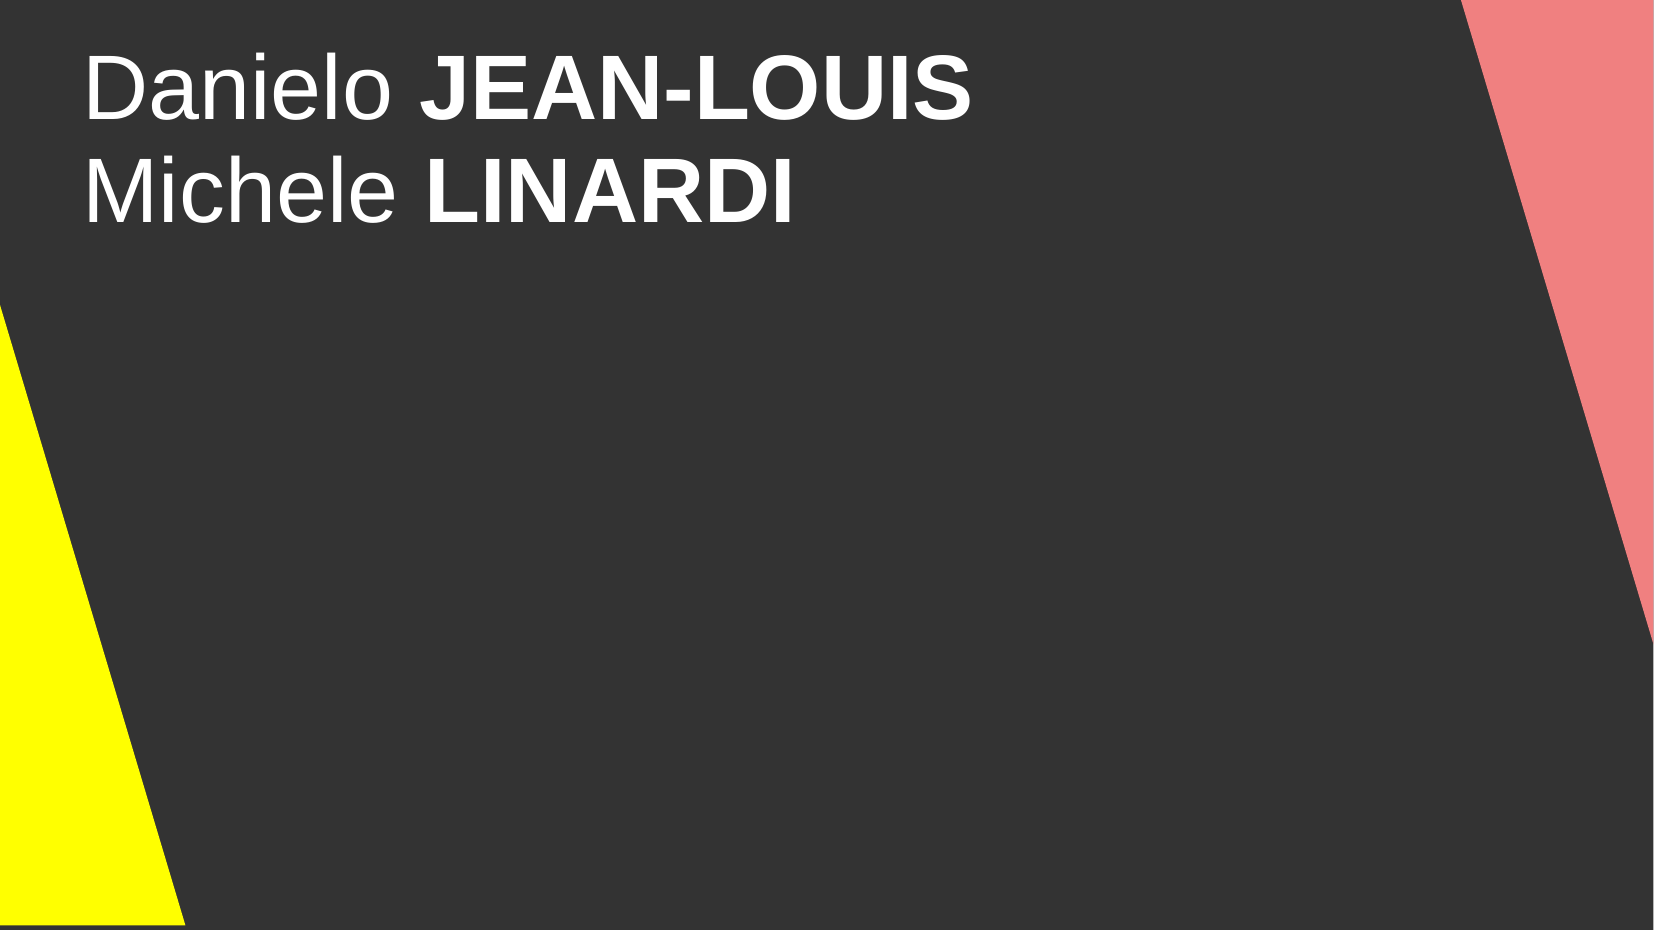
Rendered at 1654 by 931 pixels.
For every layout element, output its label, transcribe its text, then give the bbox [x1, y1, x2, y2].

subtitle Danielo JEAN-LOUIS Michele LINARDI [82, 36, 1571, 758]
text_box [0, 304, 186, 926]
text_box [1460, 0, 1654, 647]
